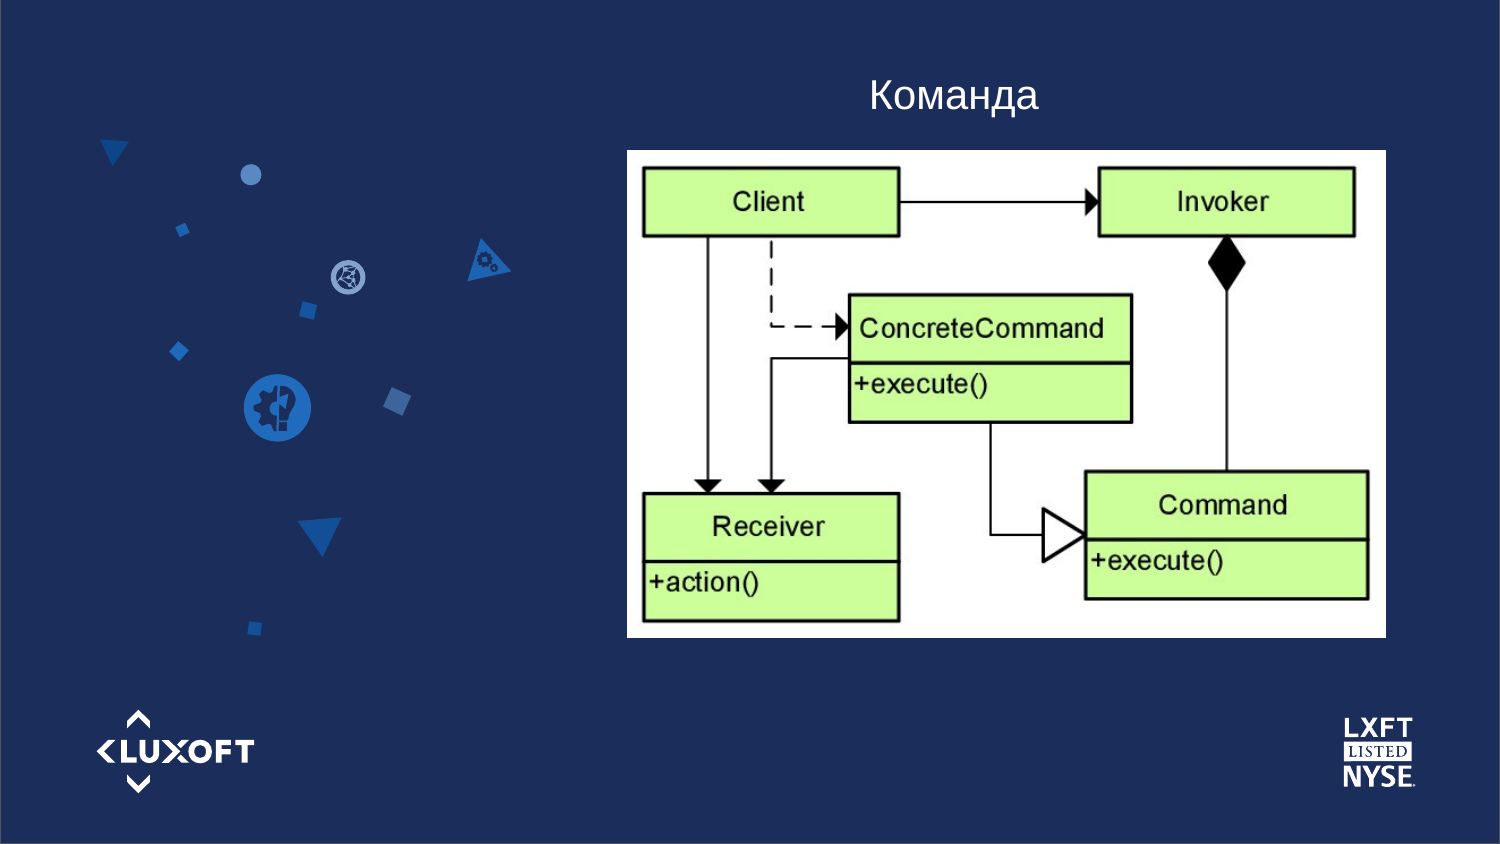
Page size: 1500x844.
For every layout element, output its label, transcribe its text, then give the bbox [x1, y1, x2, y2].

title Команда [868, 23, 1335, 150]
picture [627, 150, 1386, 638]
